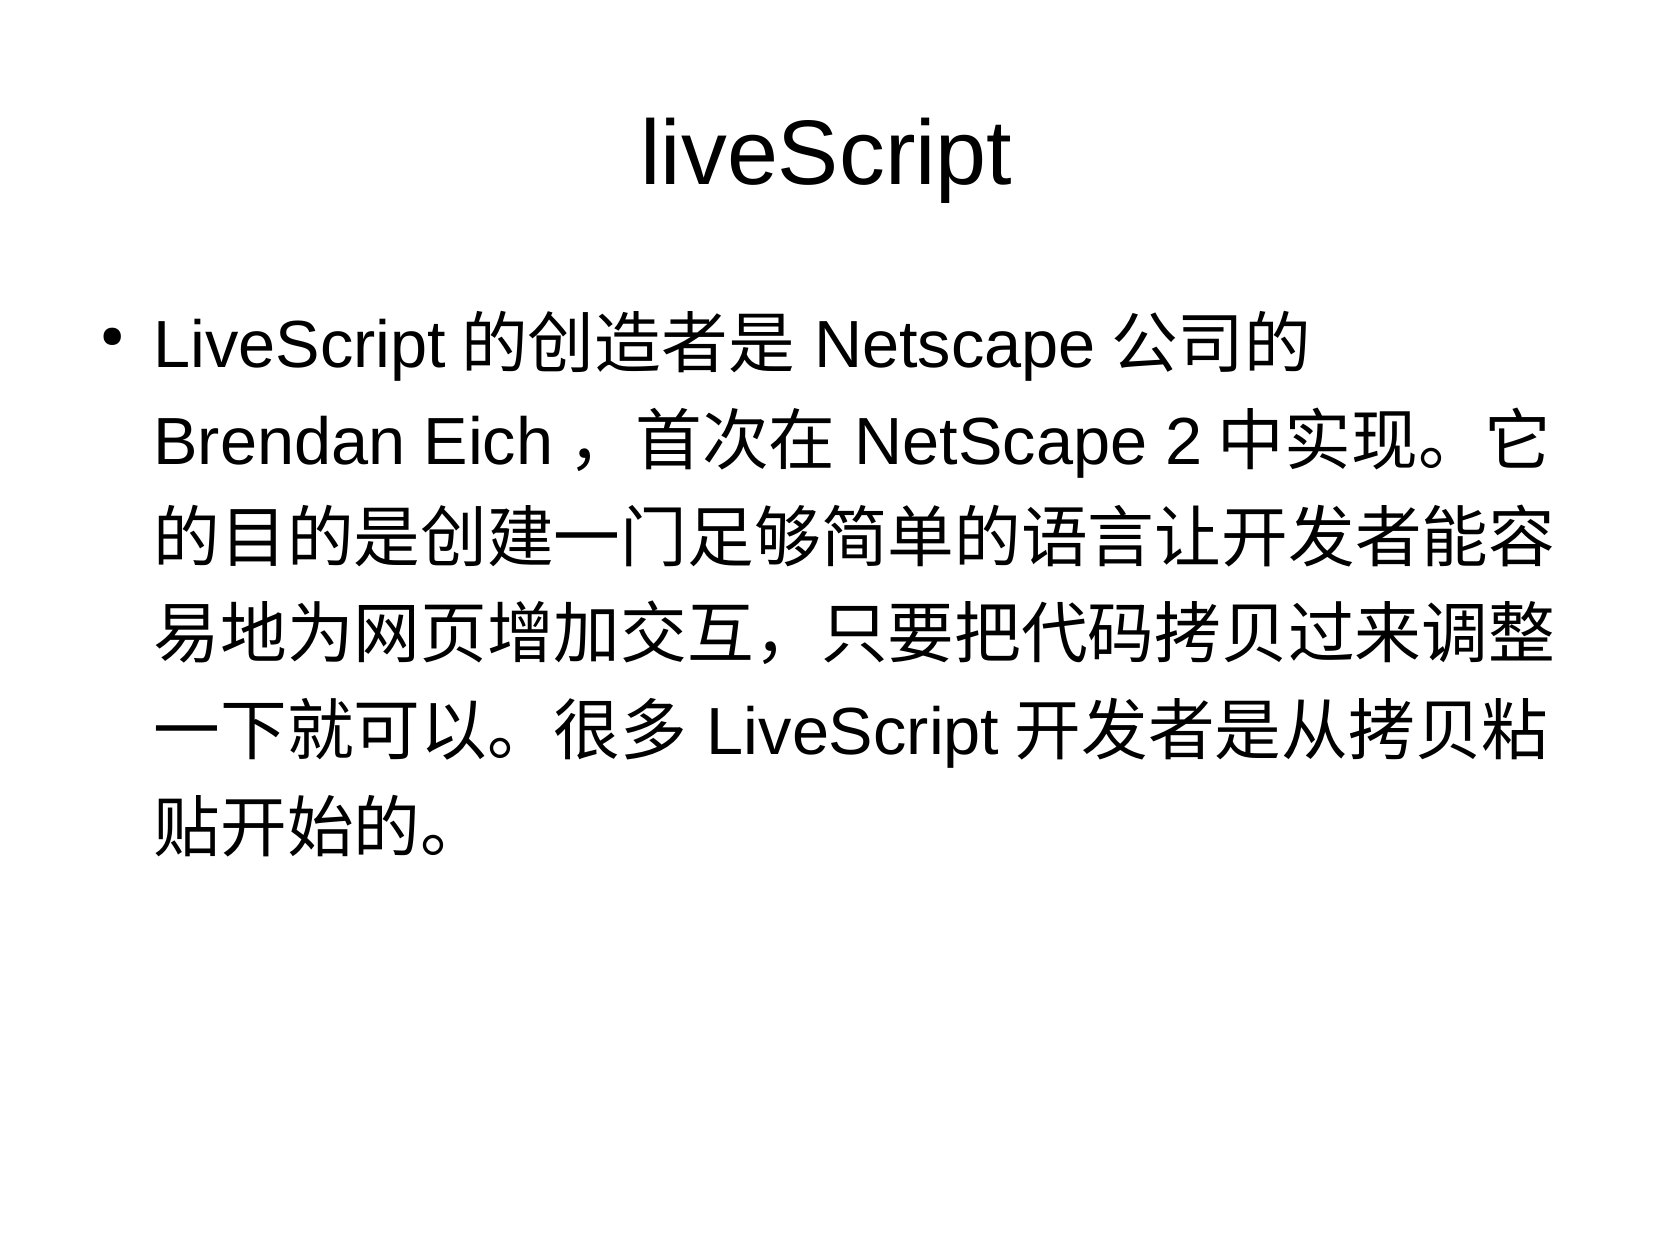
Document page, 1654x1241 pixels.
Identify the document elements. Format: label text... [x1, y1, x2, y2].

title liveScript [82, 49, 1571, 257]
list LiveScript的创造者是Netscape公司的Brendan Eich，首次在NetScape 2中实现。它的目的是创建一门足够简单的语言让开发者能容易地为网页增加交互，只要把代码拷贝过来调整一下就可以。很多LiveScript开发者是从拷贝粘贴开始的。 [82, 290, 1571, 1010]
